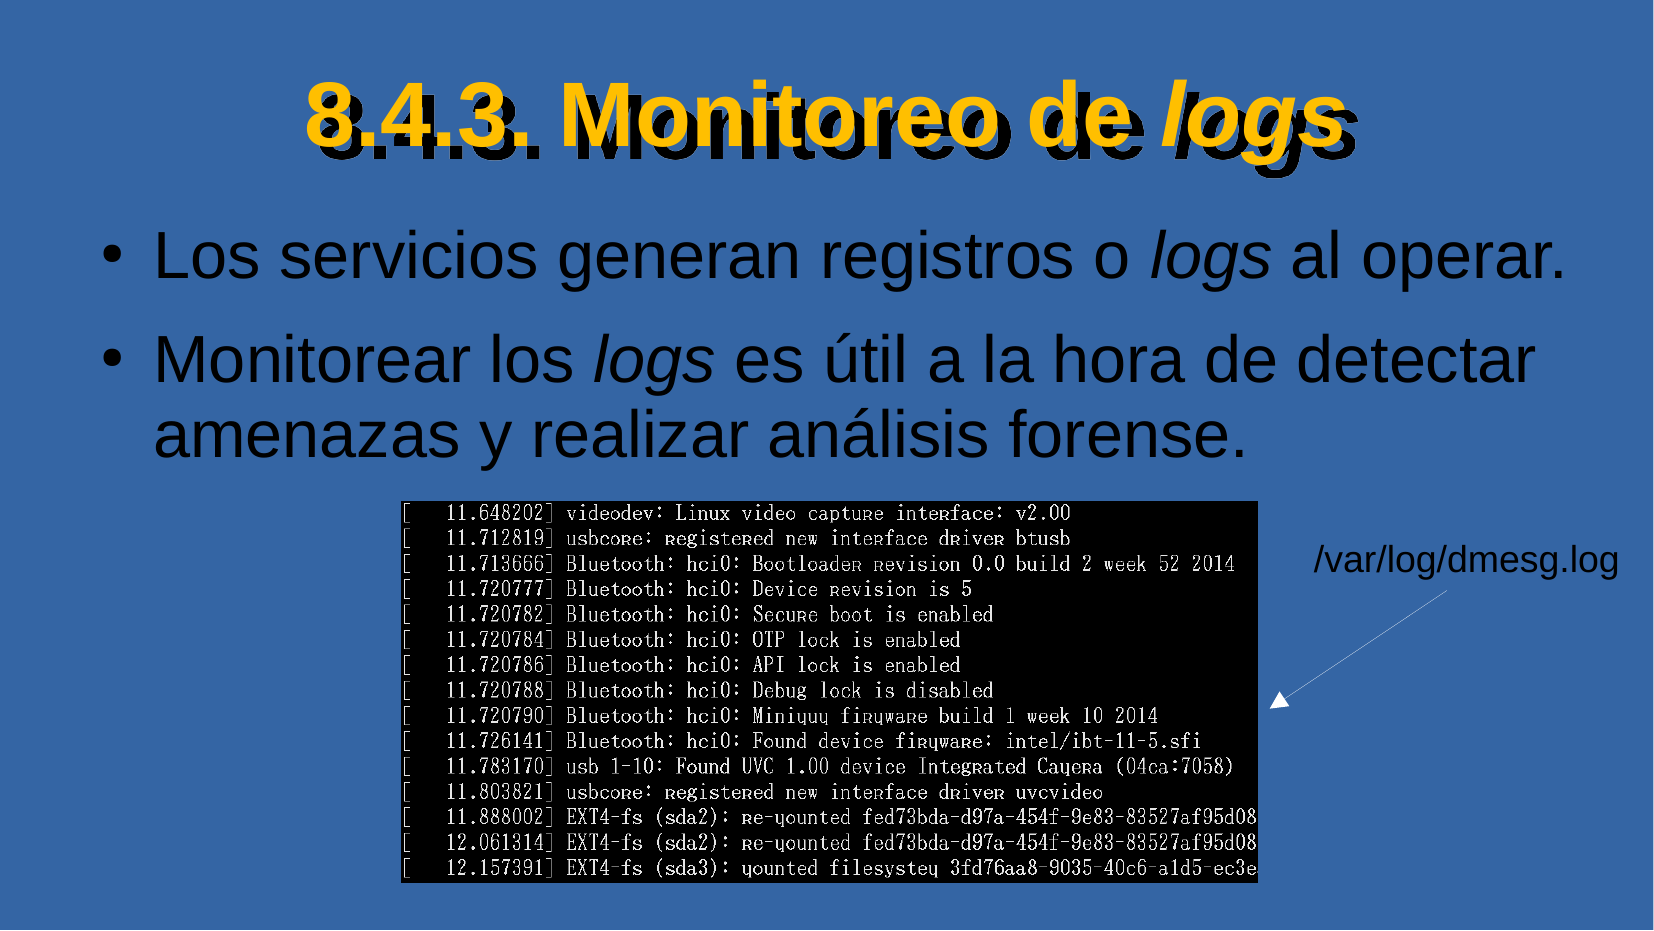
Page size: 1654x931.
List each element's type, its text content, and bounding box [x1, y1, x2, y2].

list Los servicios generan registros o logs al operar. Monitorear los logs es útil a la hora de detectar amenazas y realizar análisis forense. [82, 217, 1571, 758]
picture [401, 501, 1258, 883]
title 8.4.3. Monitoreo de logs [82, 37, 1571, 193]
text_box /var/log/dmesg.log [1299, 531, 1636, 589]
